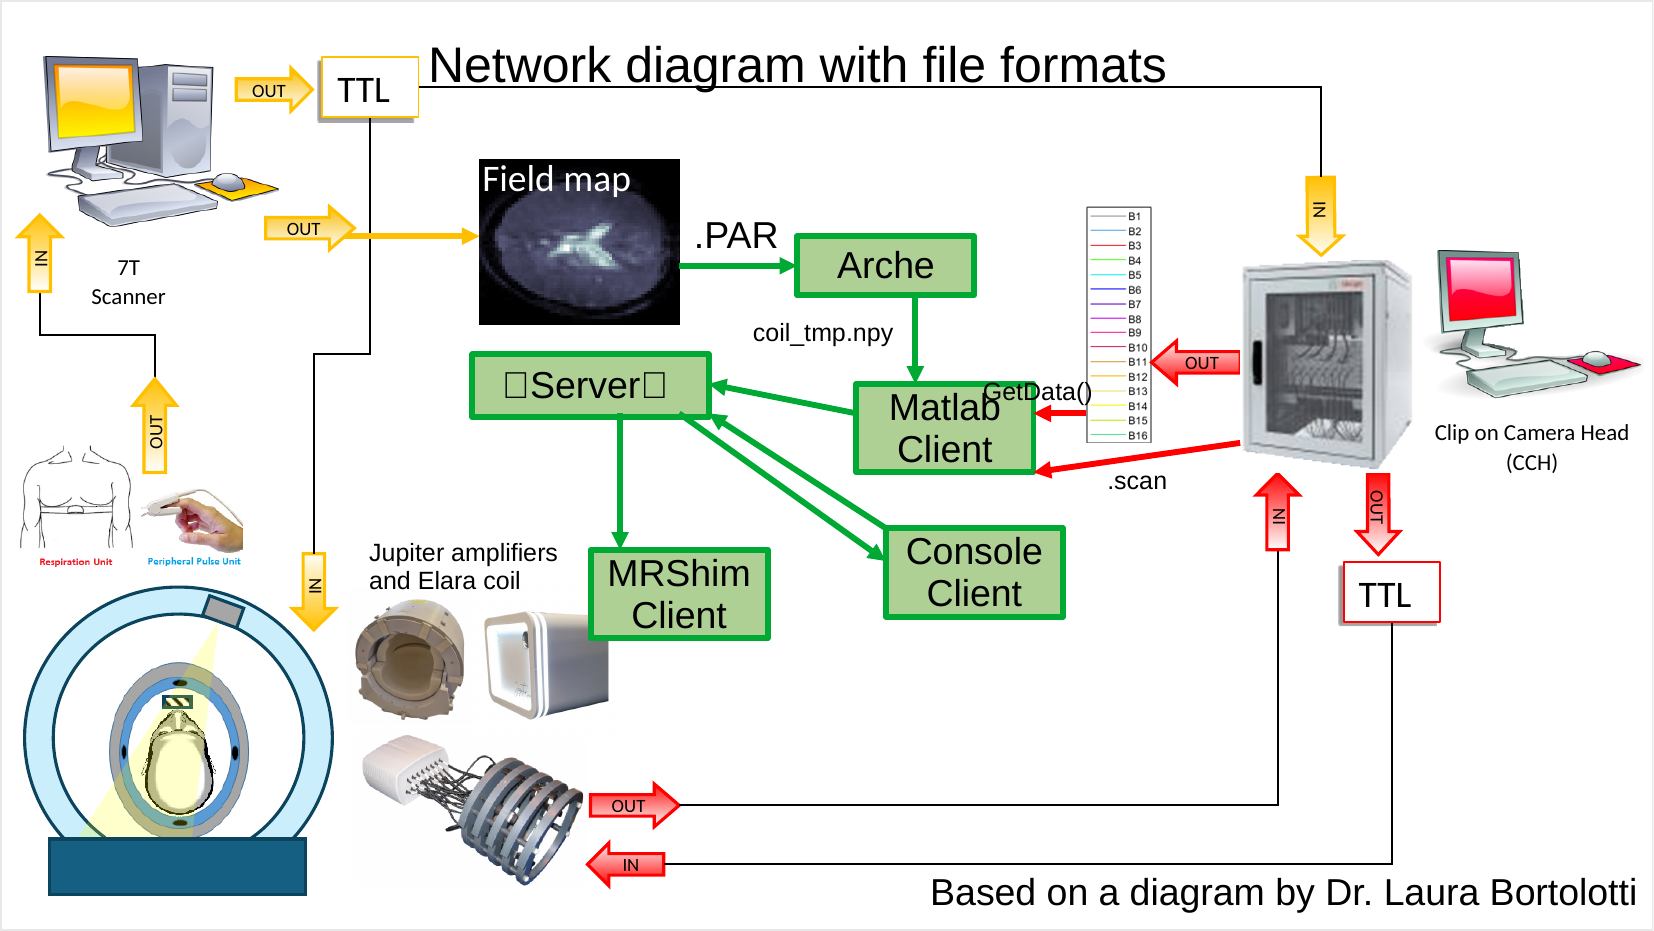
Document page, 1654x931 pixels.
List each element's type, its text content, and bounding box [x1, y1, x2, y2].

text_box IN [1256, 473, 1300, 550]
text_box Field map [467, 146, 680, 207]
picture [1086, 206, 1152, 443]
picture [43, 56, 279, 227]
picture [106, 660, 192, 792]
text_box IN [587, 842, 664, 886]
text_box Arche [797, 236, 975, 296]
text_box OUT [590, 783, 679, 827]
text_box Based on a diagram by Dr. Laura Bortolotti [915, 864, 1654, 922]
text_box OUT [1356, 473, 1400, 555]
text_box TTL [1343, 562, 1441, 623]
text_box ✨Server✨ [472, 354, 709, 418]
text_box OUT [133, 378, 177, 473]
text_box GetData() [968, 370, 1123, 414]
text_box coil_tmp.npy [738, 311, 916, 355]
text_box 7T Scanner [62, 242, 196, 278]
picture [347, 575, 621, 886]
text_box Network diagram with file formats [413, 29, 1211, 119]
text_box OUT [265, 206, 355, 250]
picture [14, 437, 249, 570]
text_box [588, 385, 1654, 864]
text_box IN [292, 553, 336, 630]
text_box MRShimClient [590, 549, 768, 639]
text_box TTL [322, 56, 413, 118]
picture [1240, 260, 1416, 473]
text_box .PAR [679, 206, 798, 266]
text_box OUT [1151, 340, 1240, 384]
text_box Clip on Camera Head (CCH) [1416, 408, 1654, 443]
picture [479, 207, 680, 325]
text_box .scan [1092, 459, 1211, 502]
text_box OUT [236, 68, 313, 112]
picture [192, 660, 250, 839]
text_box Jupiter amplifiers and Elara coil [354, 531, 581, 603]
text_box IN [18, 215, 62, 292]
text_box Console Client [885, 528, 1063, 617]
text_box [693, 416, 885, 557]
text_box [0, 0, 1654, 930]
text_box IN [1299, 177, 1343, 256]
picture [1421, 250, 1644, 402]
text_box [1034, 364, 1240, 471]
text_box Matlab Client [856, 383, 1034, 473]
